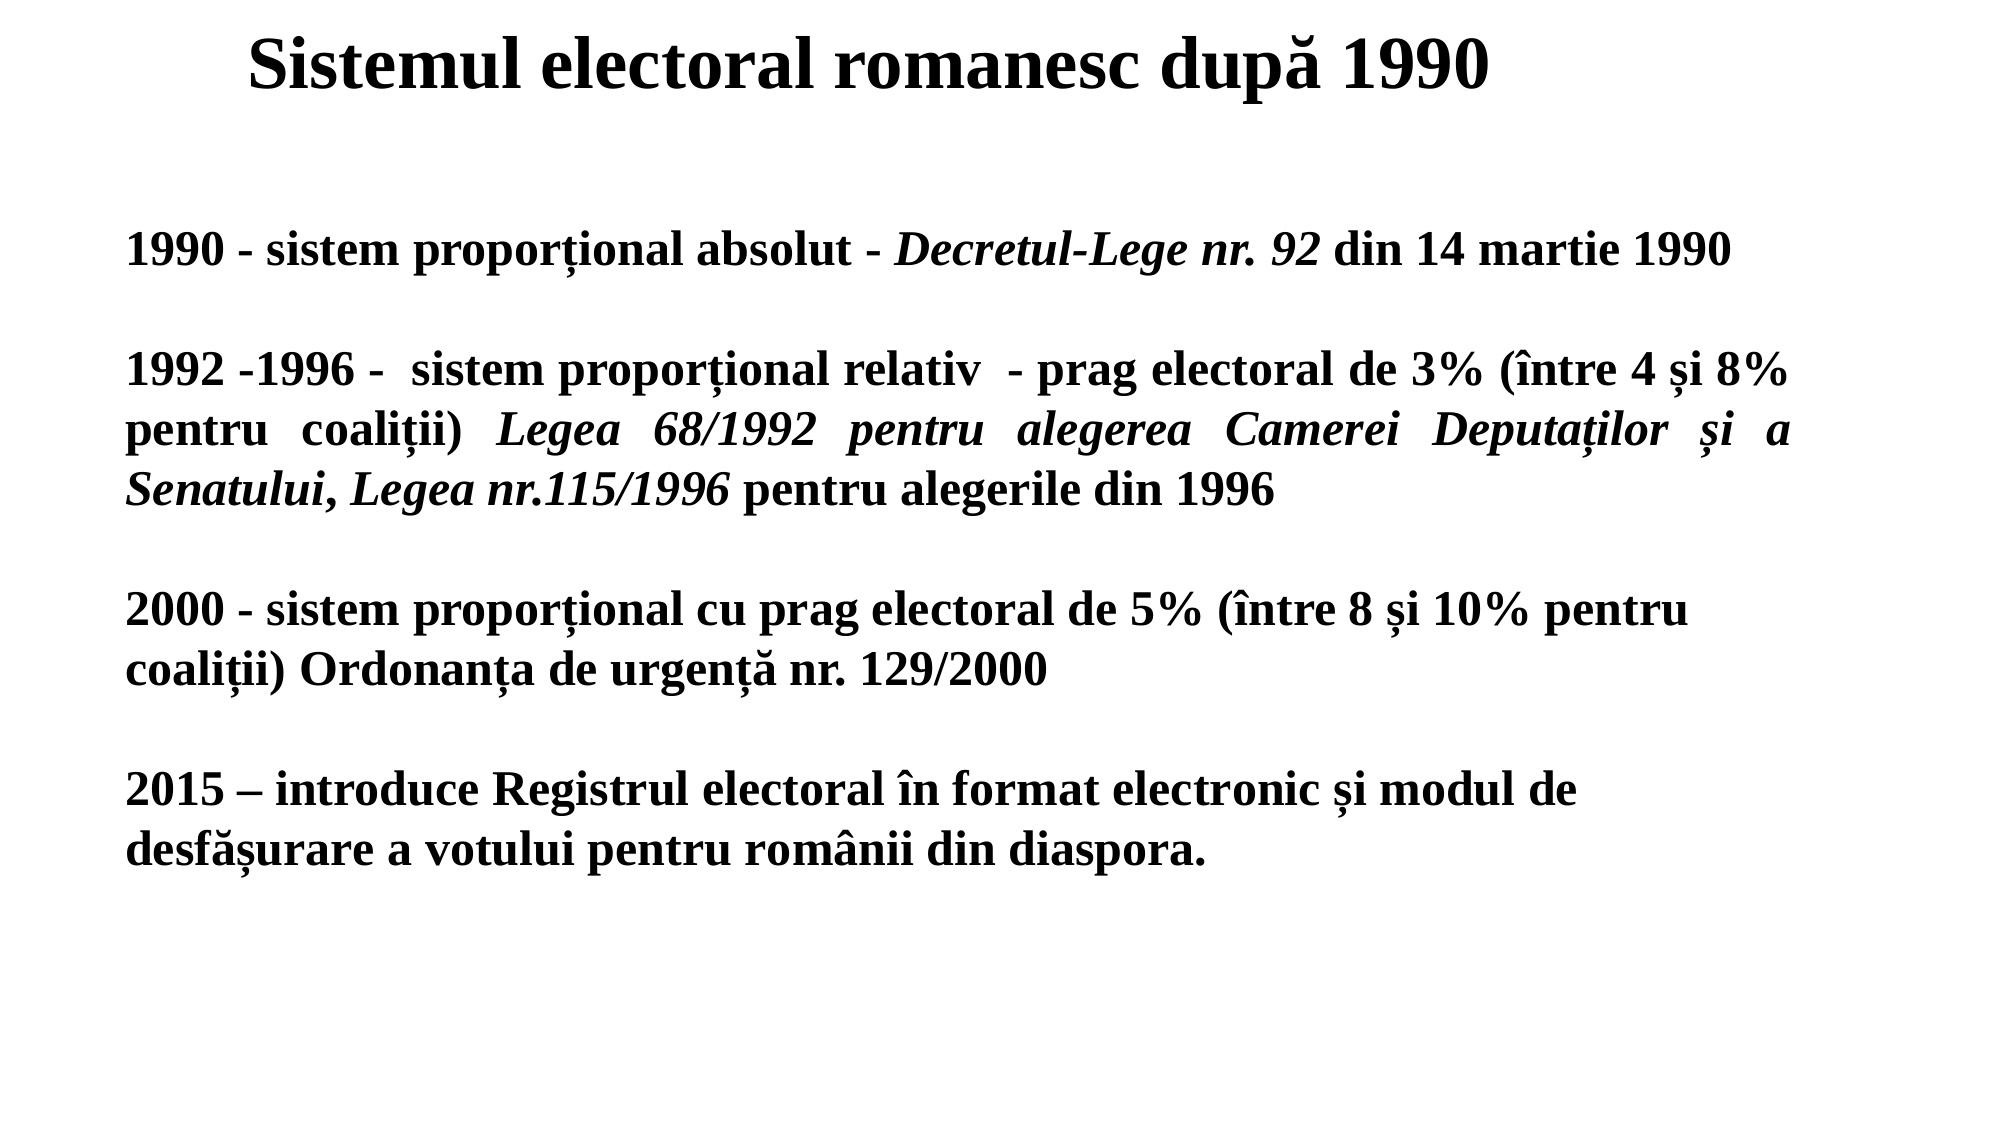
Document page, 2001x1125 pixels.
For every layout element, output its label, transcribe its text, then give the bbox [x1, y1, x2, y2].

title Sistemul electoral romanesc după 1990 [232, 3, 1733, 126]
text_box 1990 - sistem proporțional absolut - Decretul-Lege nr. 92 din 14 martie 1990 1992 -1996 - sistem proporțional relativ - prag electoral de 3% (între 4 și 8% pentru coaliții) Legea 68/1992 pentru alegerea Camerei Deputaților și a Senatului, Legea nr.115/1996 pentru alegerile din 1996 2000 - sistem proporțional cu prag electoral de 5% (între 8 și 10% pentru coaliții) Ordonanța de urgență nr. 129/2000 2015 – introduce Registrul electoral în format electronic și modul de desfășurare a votului pentru românii din diaspora. [110, 208, 1836, 890]
